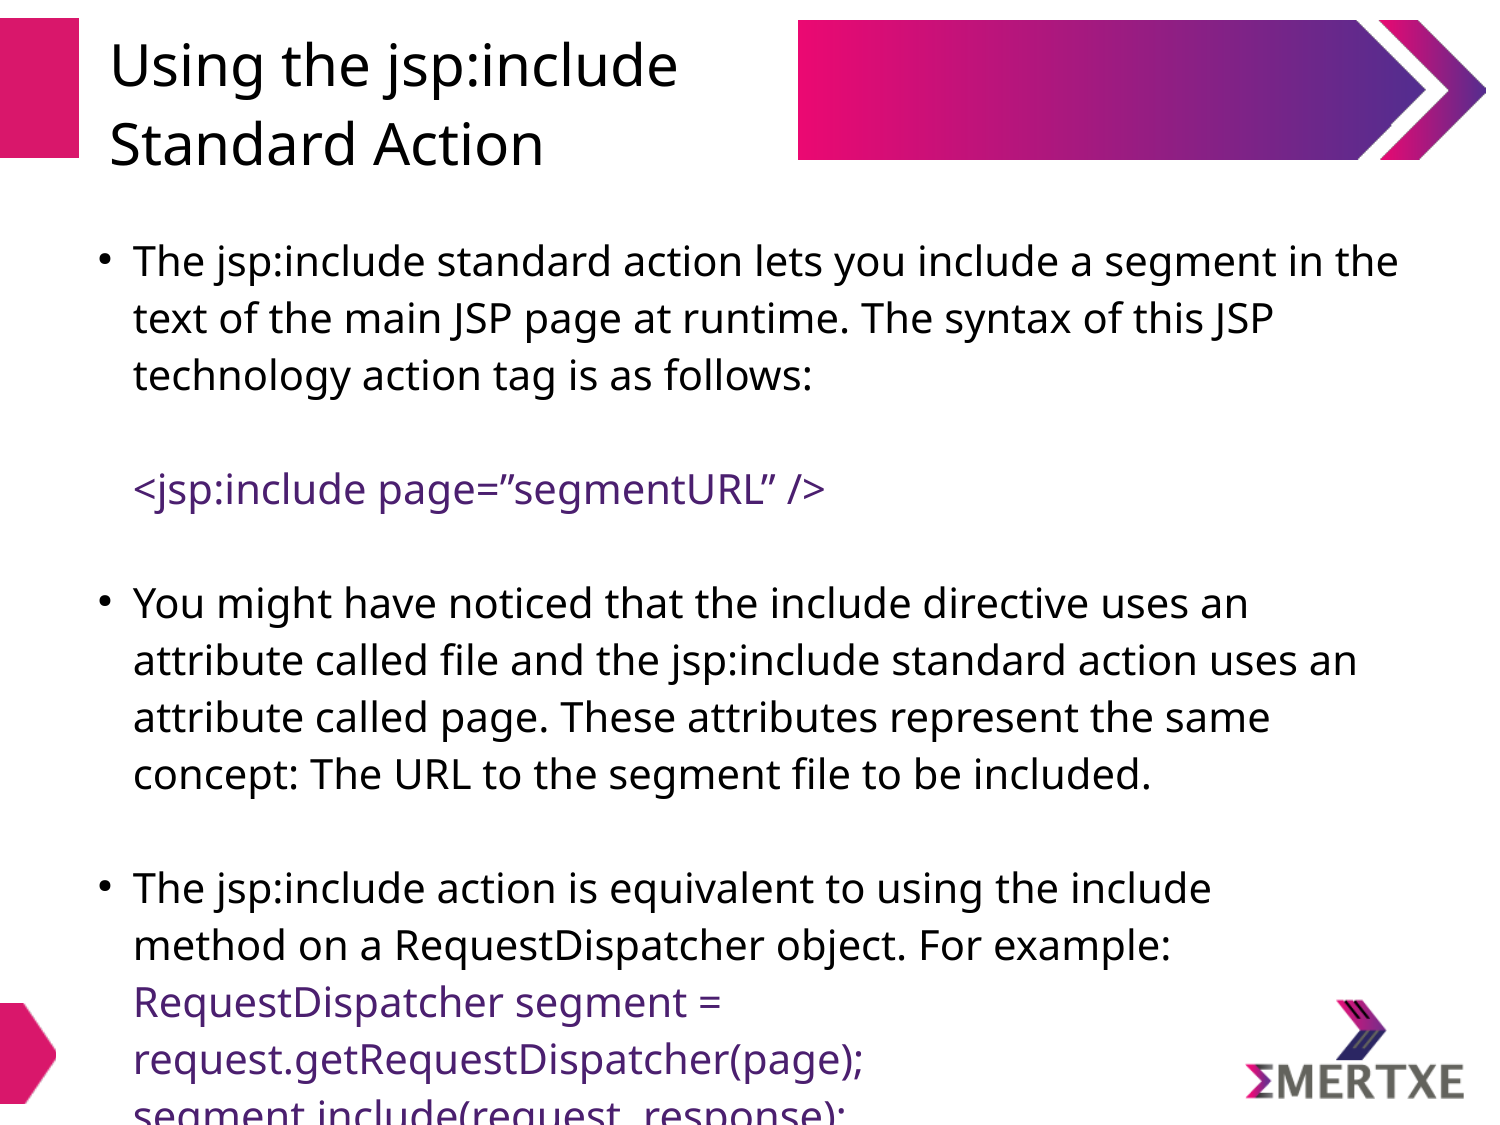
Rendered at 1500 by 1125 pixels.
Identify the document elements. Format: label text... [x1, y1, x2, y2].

text_box Using the jsp:include Standard Action [94, 16, 756, 168]
picture [1430, 996, 1465, 1099]
picture [798, 20, 1486, 160]
text_box The jsp:include standard action lets you include a segment in the text of the main JSP page at runtime. The syntax of this JSP technology action tag is as follows: <jsp:include page=”segmentURL” /> You might have noticed that the include directive uses an attribute called file and the jsp:include standard action uses an attribute called page. These attributes represent the same concept: The URL to the segment file to be included. The jsp:include action is equivalent to using the include method on a RequestDispatcher object. For example: RequestDispatcher segment = request.getRequestDispatcher(page); segment.include(request, response); [82, 224, 1430, 1108]
